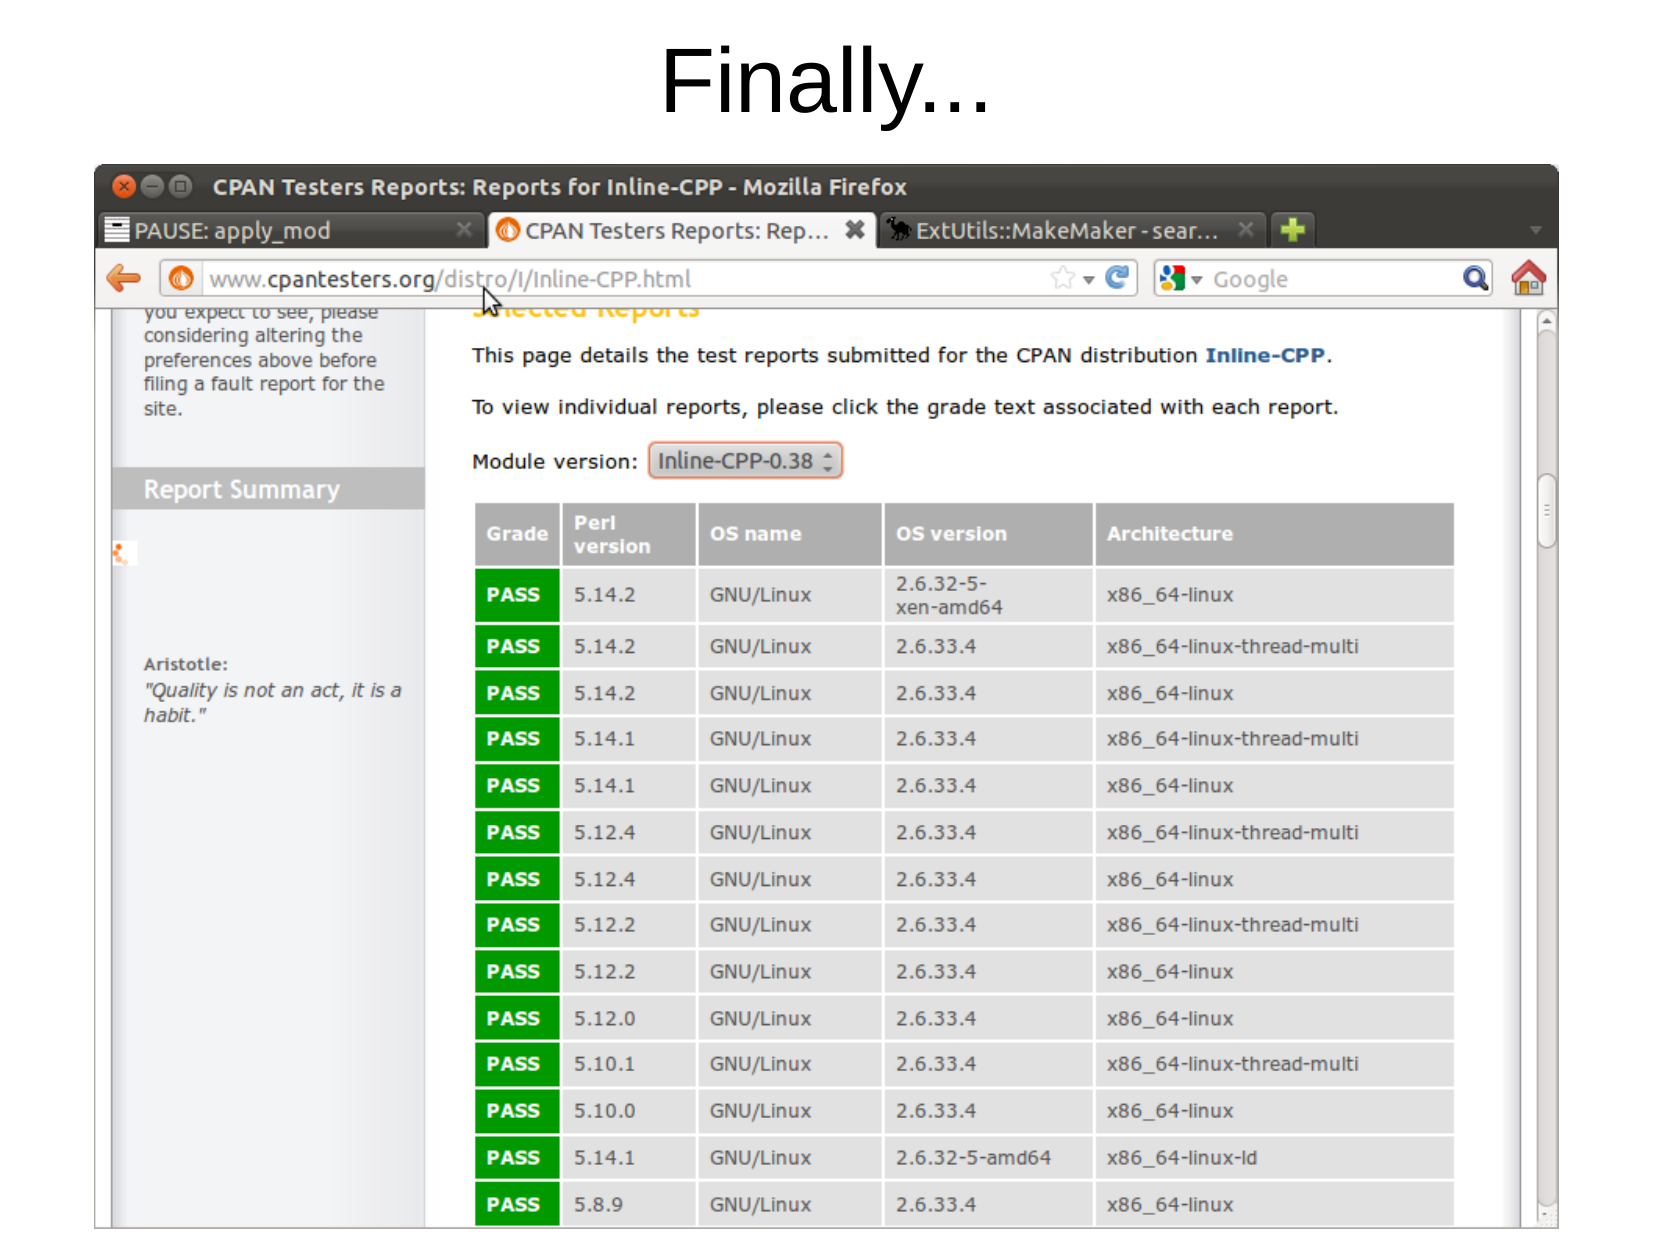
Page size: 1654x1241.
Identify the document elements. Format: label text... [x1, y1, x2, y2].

picture [94, 164, 1559, 1229]
title Finally... [148, 0, 1506, 163]
